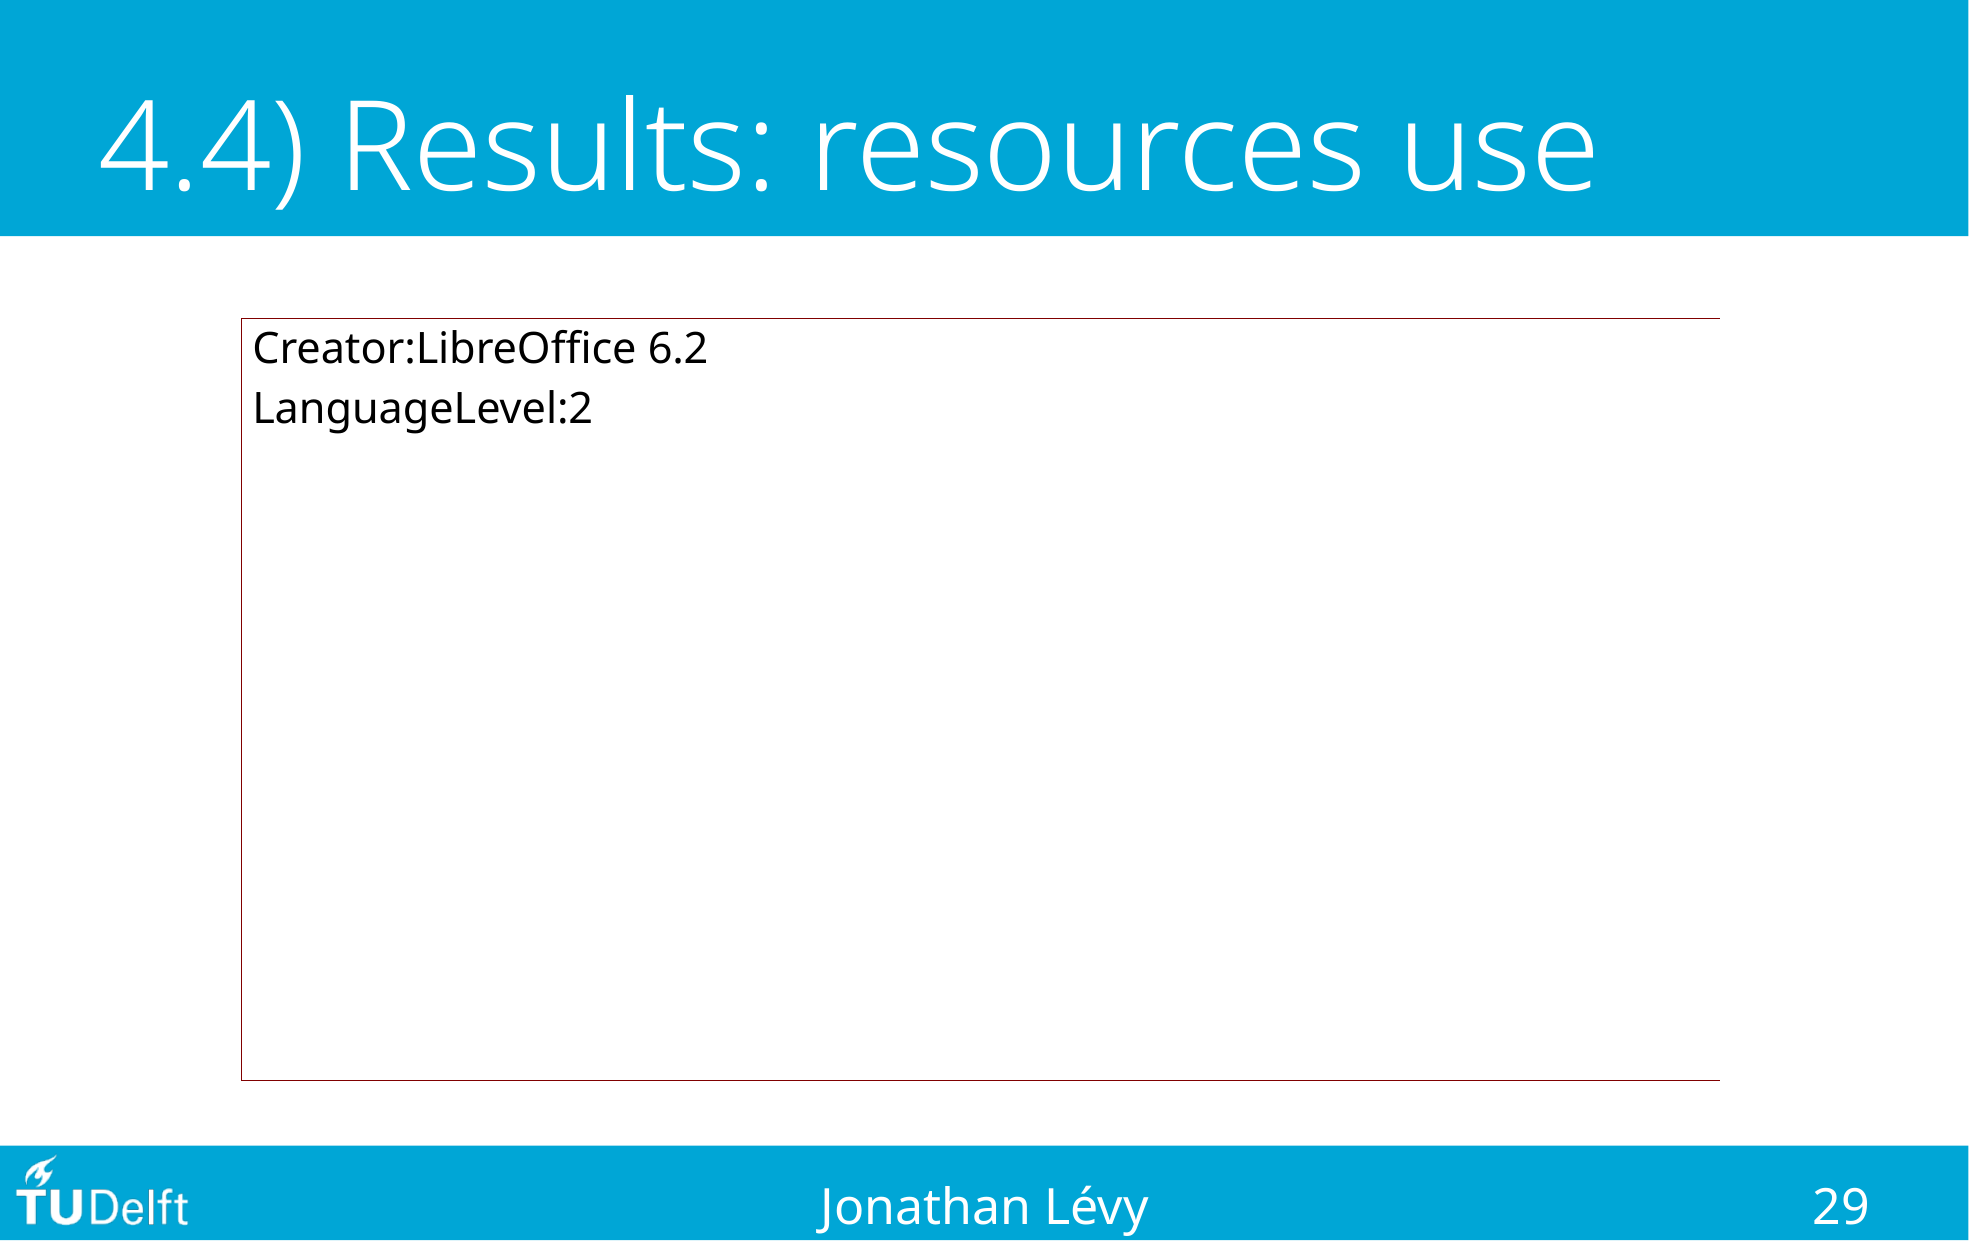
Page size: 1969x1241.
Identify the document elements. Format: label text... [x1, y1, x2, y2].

picture [238, 315, 1720, 1081]
title 4.4) Results: resources use [98, 19, 1870, 227]
